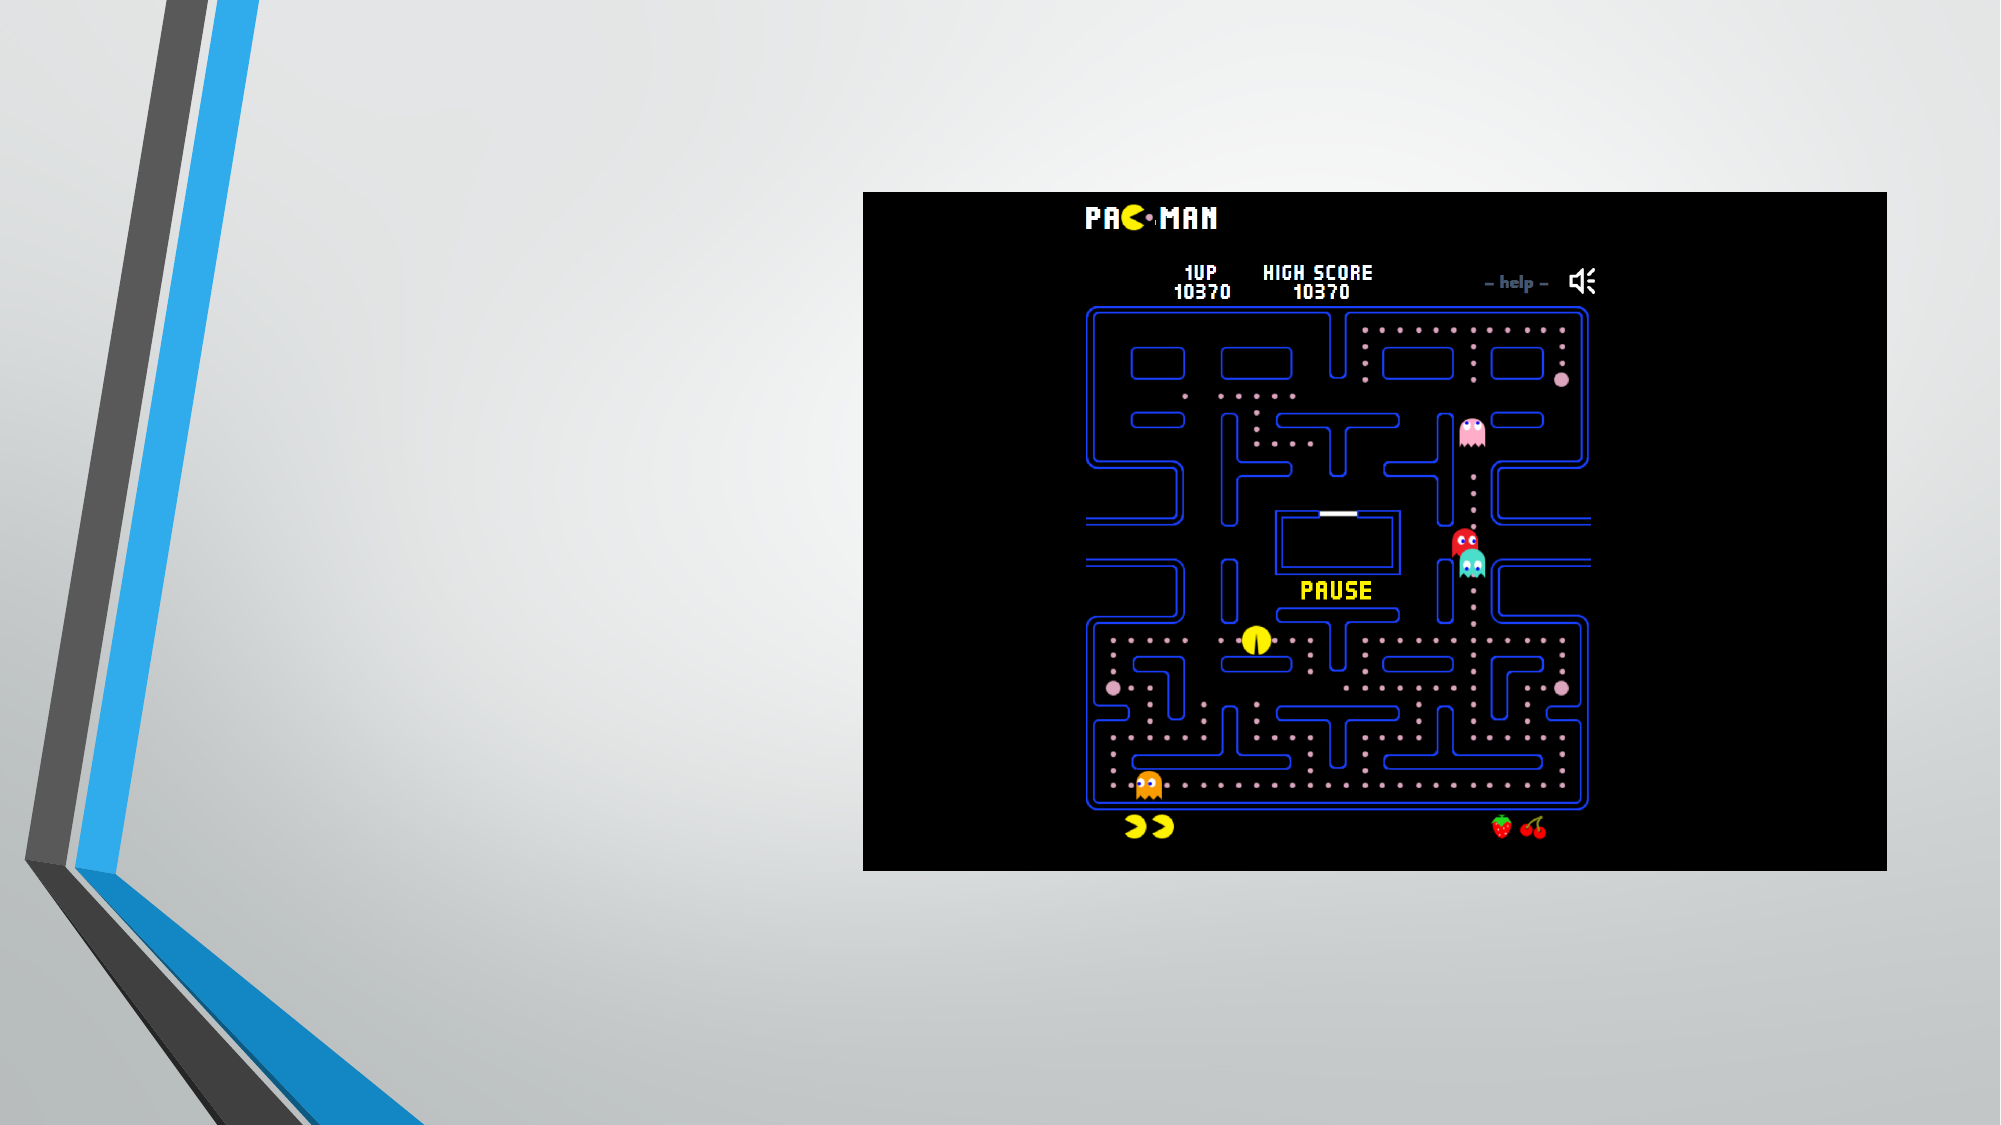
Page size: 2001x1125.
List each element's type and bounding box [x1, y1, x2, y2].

picture [863, 192, 1887, 871]
